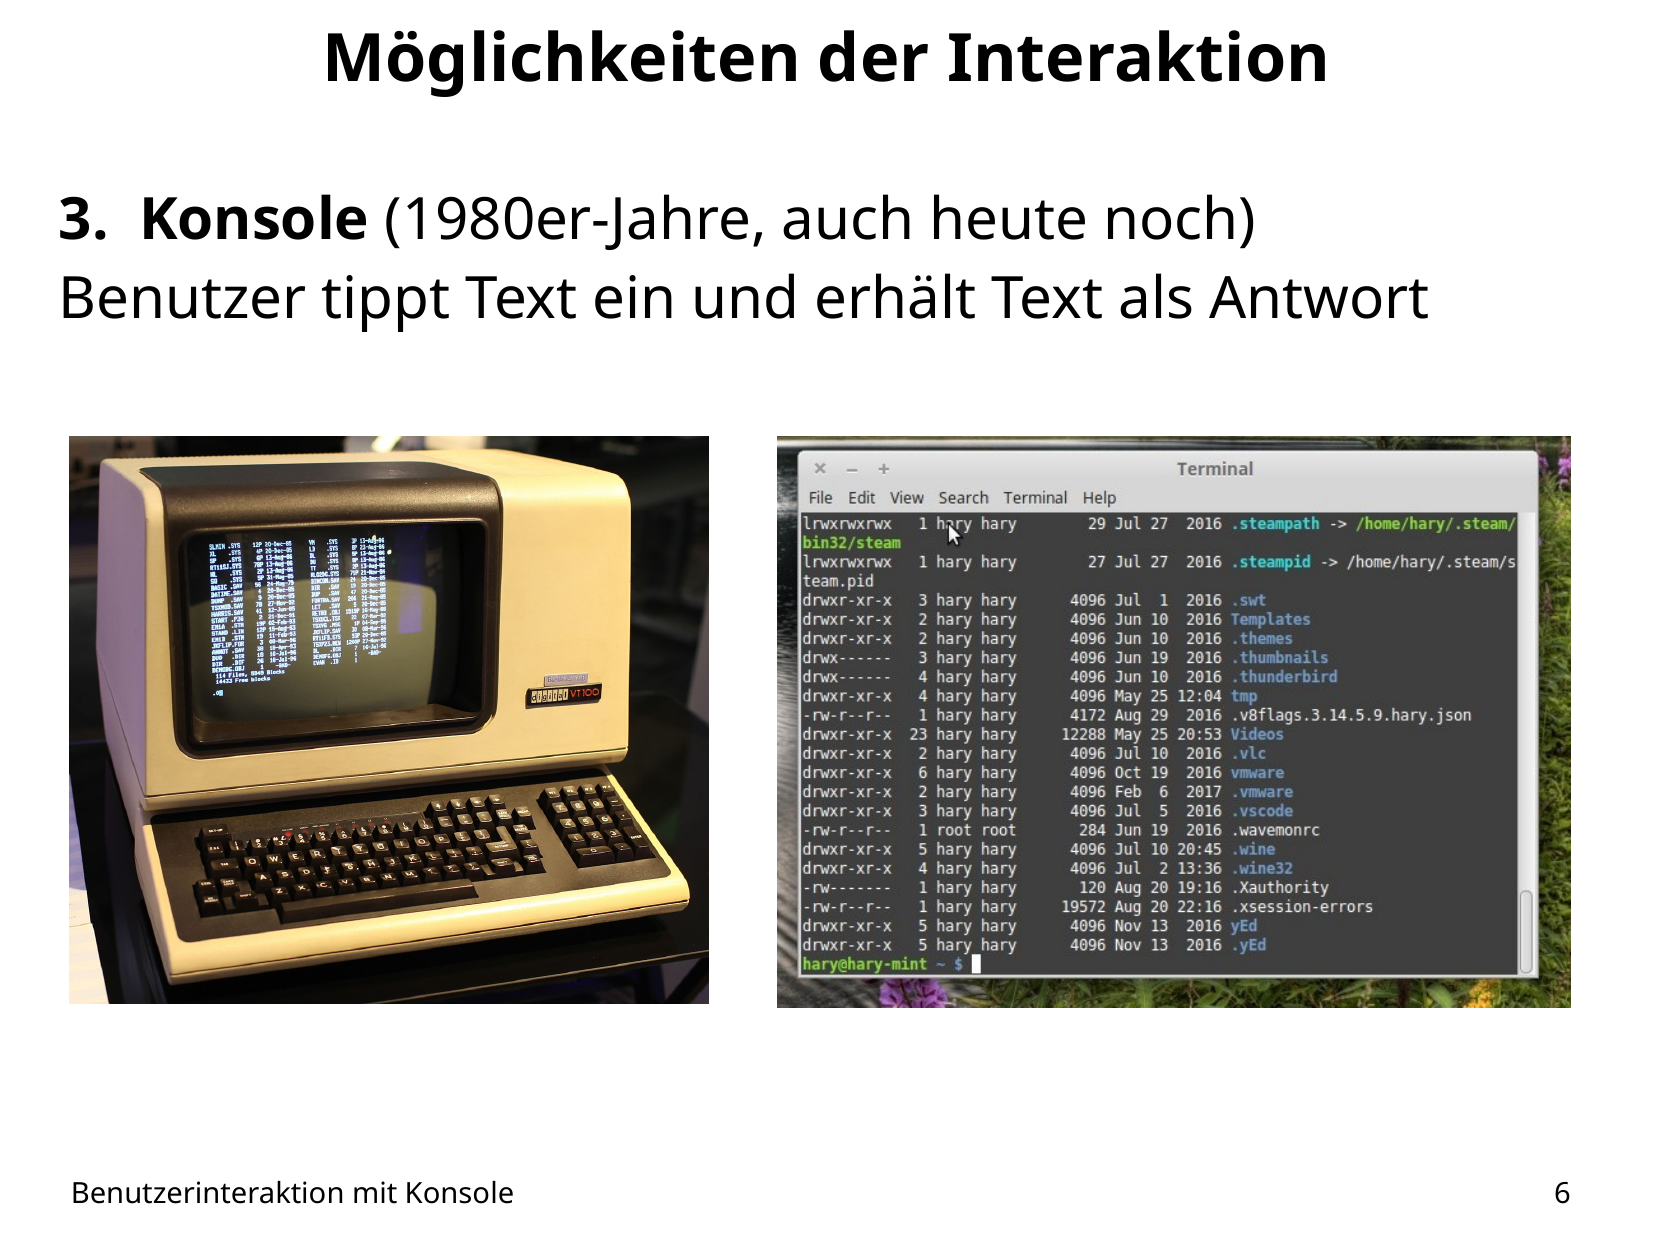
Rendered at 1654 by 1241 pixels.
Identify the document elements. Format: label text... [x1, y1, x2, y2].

list 3. Konsole (1980er-Jahre, auch heute noch) Benutzer tippt Text ein und erhält Text als Antwort [59, 177, 1607, 343]
title Möglichkeiten der Interaktion [0, 5, 1654, 107]
picture [69, 436, 709, 1004]
picture [777, 436, 1571, 1008]
